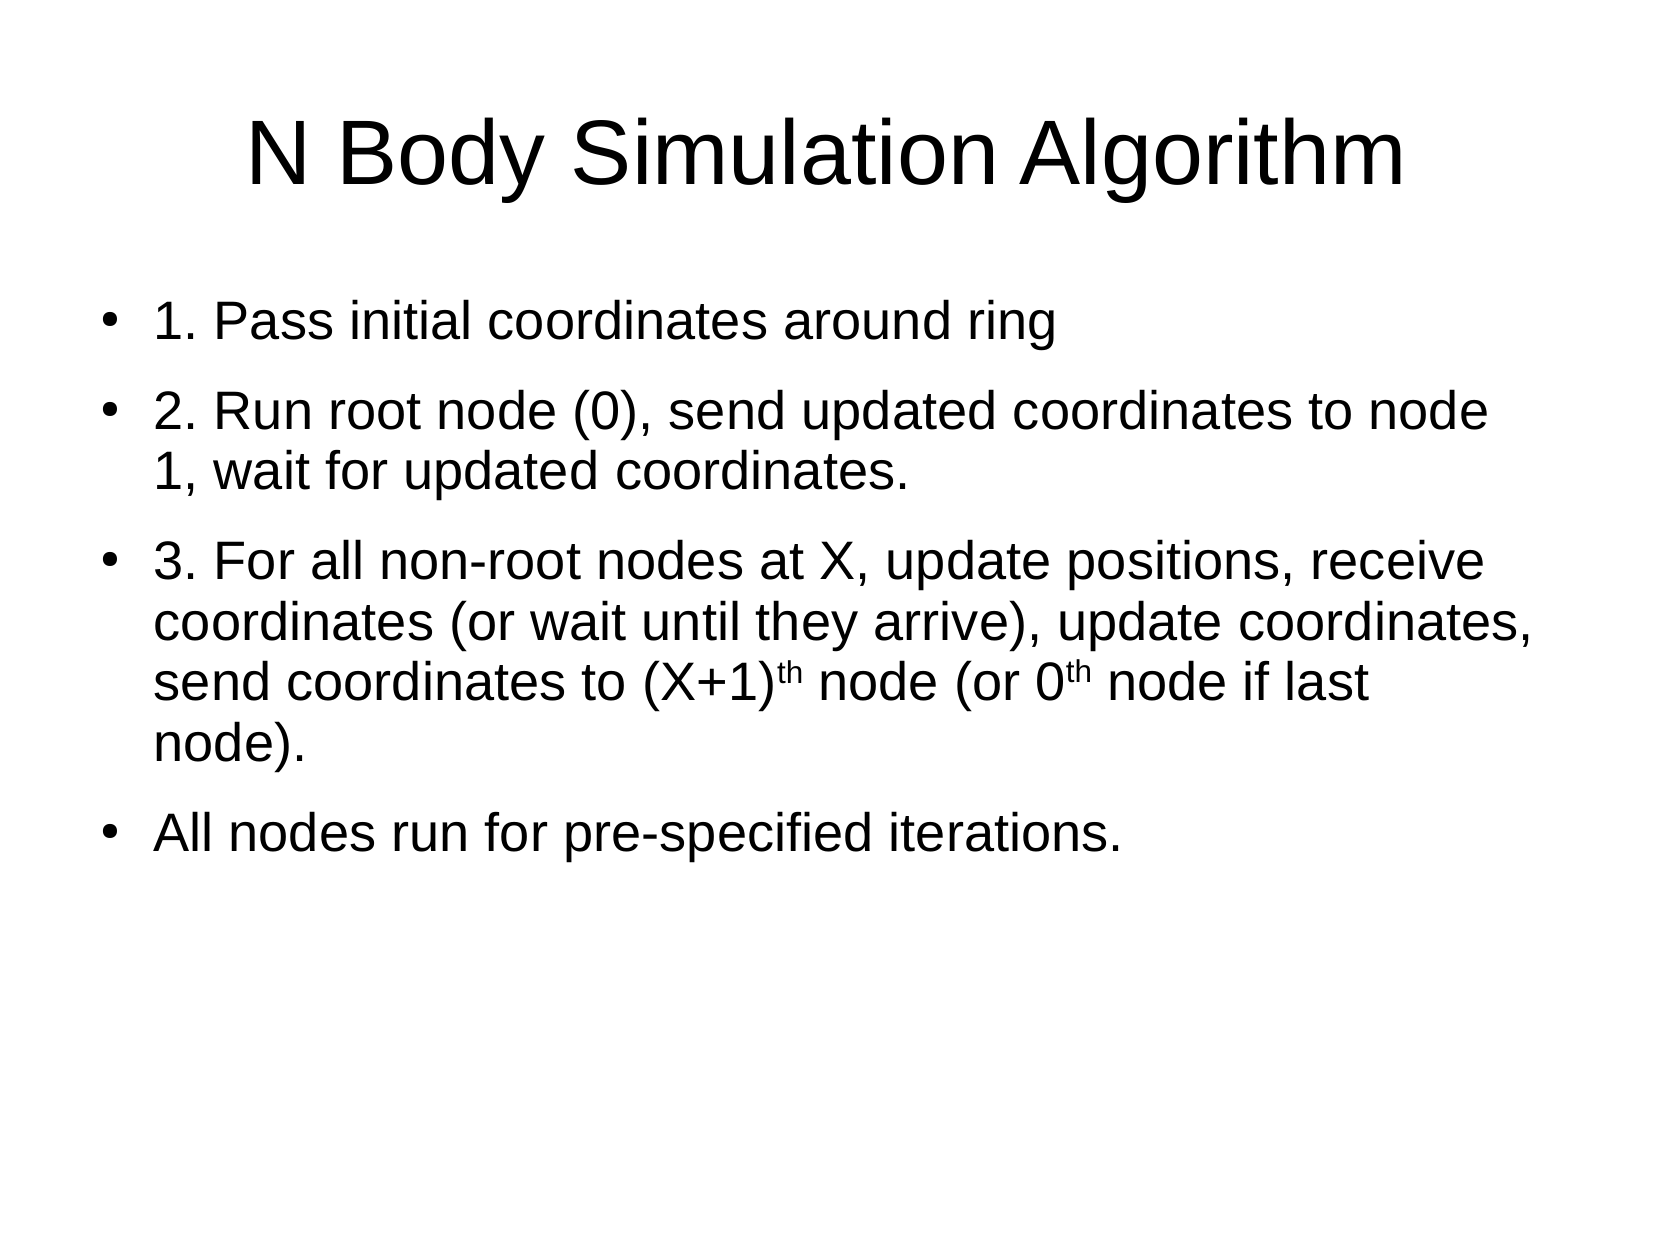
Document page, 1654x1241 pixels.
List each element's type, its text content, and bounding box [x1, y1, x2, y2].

title N Body Simulation Algorithm [82, 49, 1571, 257]
list 1. Pass initial coordinates around ring 2. Run root node (0), send updated coordinates to node 1, wait for updated coordinates. 3. For all non-root nodes at X, update positions, receive coordinates (or wait until they arrive), update coordinates, send coordinates to (X+1)th node (or 0th node if last node). All nodes run for pre-specified iterations. [82, 290, 1538, 1010]
